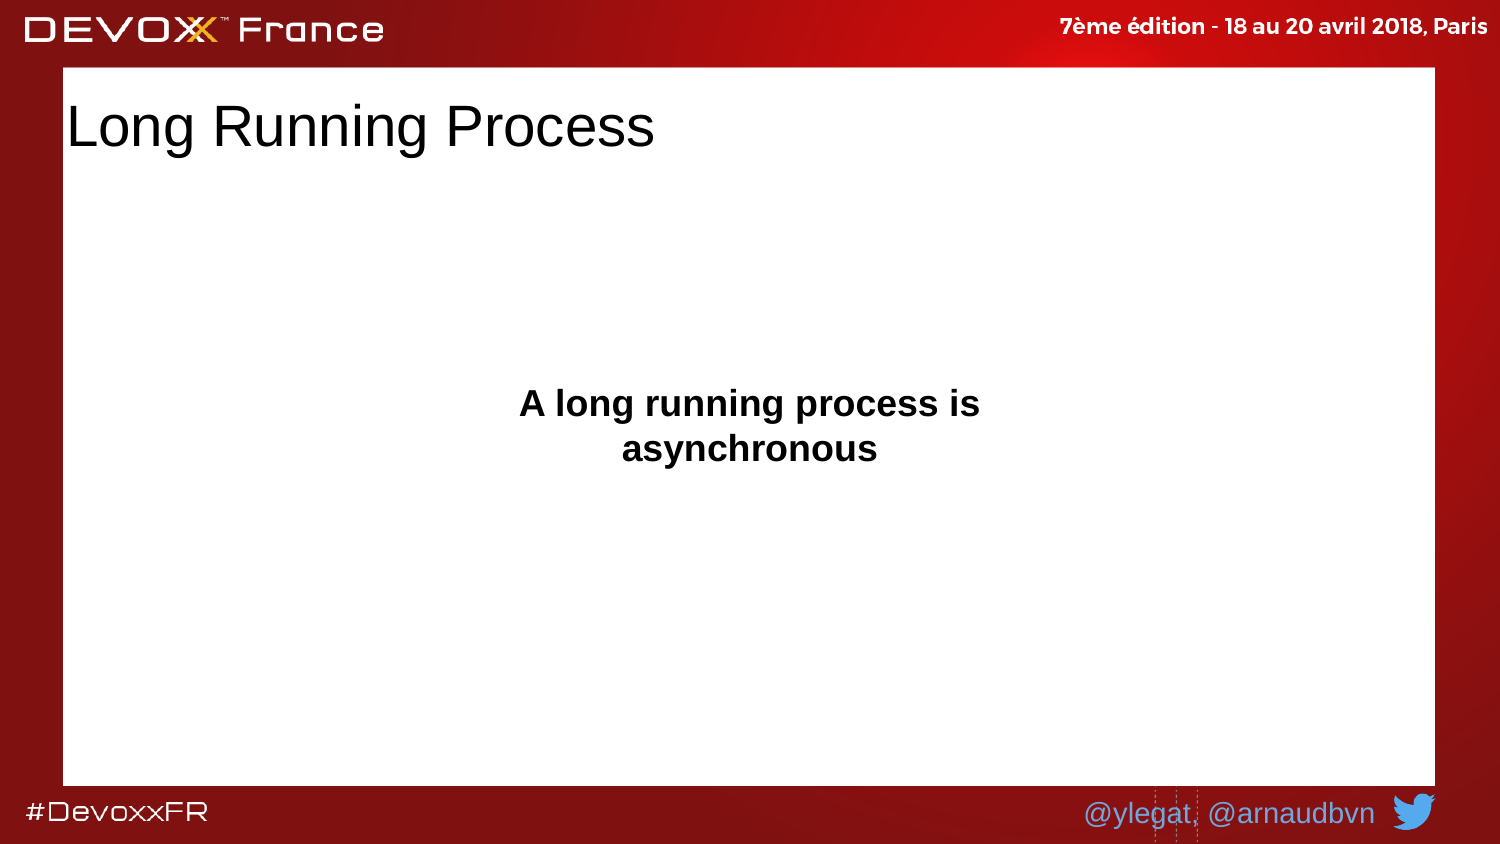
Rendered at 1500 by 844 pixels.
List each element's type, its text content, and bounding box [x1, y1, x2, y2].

picture [0, 0, 1500, 844]
title Long Running Process [51, 72, 1449, 167]
text_box A long running process is asynchronous [384, 364, 1116, 480]
text_box @ylegat, @arnaudbvn [1068, 779, 1399, 844]
